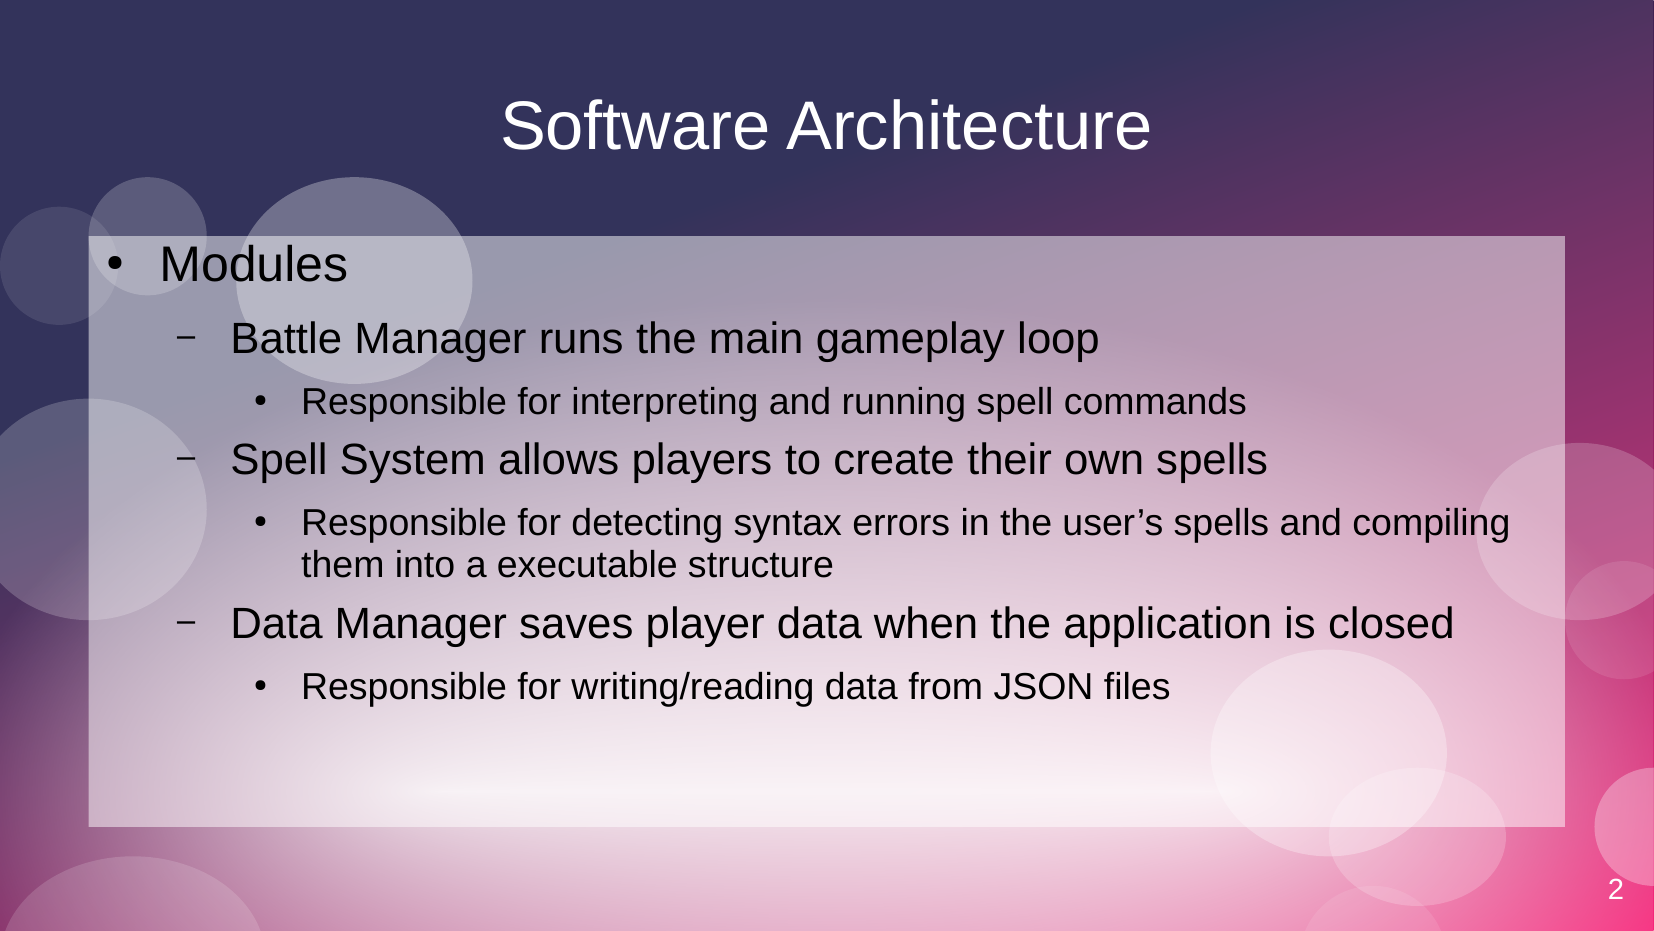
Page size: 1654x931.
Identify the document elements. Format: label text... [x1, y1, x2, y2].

list Modules Battle Manager runs the main gameplay loop Responsible for interpreting and running spell commands Spell System allows players to create their own spells Responsible for detecting syntax errors in the user’s spells and compiling them into a executable structure Data Manager saves player data when the application is closed Responsible for writing/reading data from JSON files [88, 236, 1565, 827]
title Software Architecture [88, 44, 1565, 207]
